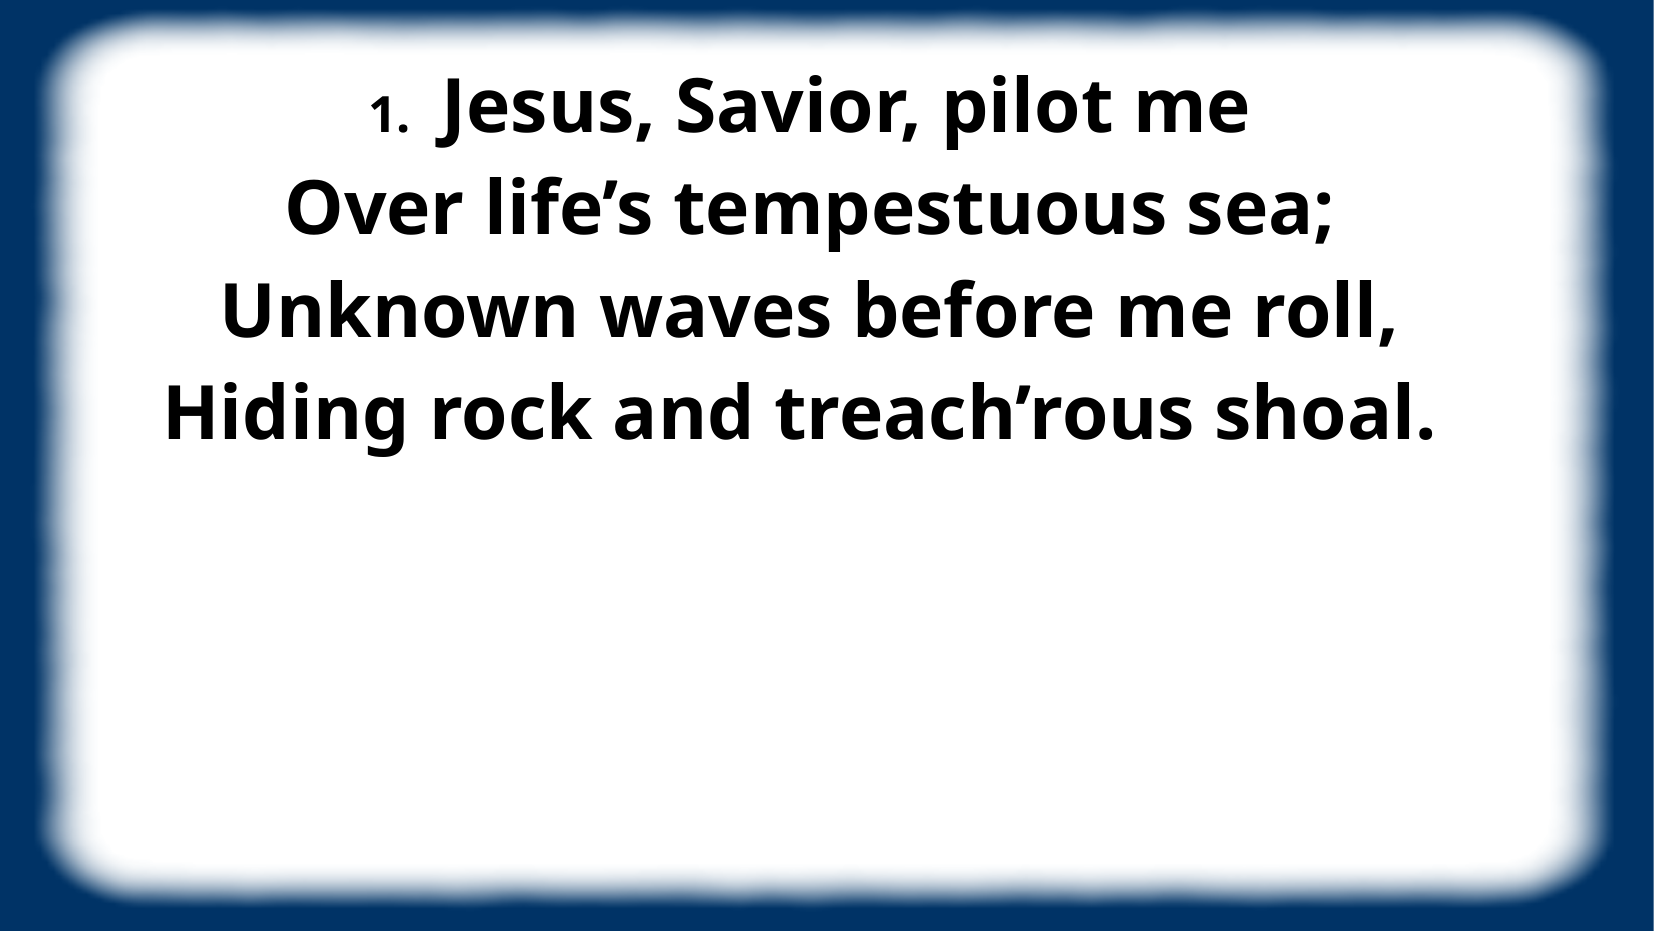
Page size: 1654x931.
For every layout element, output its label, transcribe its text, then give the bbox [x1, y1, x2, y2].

text_box 1. Jesus, Savior, pilot me Over life’s tempestuous sea; Unknown waves before me roll, Hiding rock and treach’rous shoal. [90, 45, 1531, 481]
picture [0, 0, 1654, 931]
